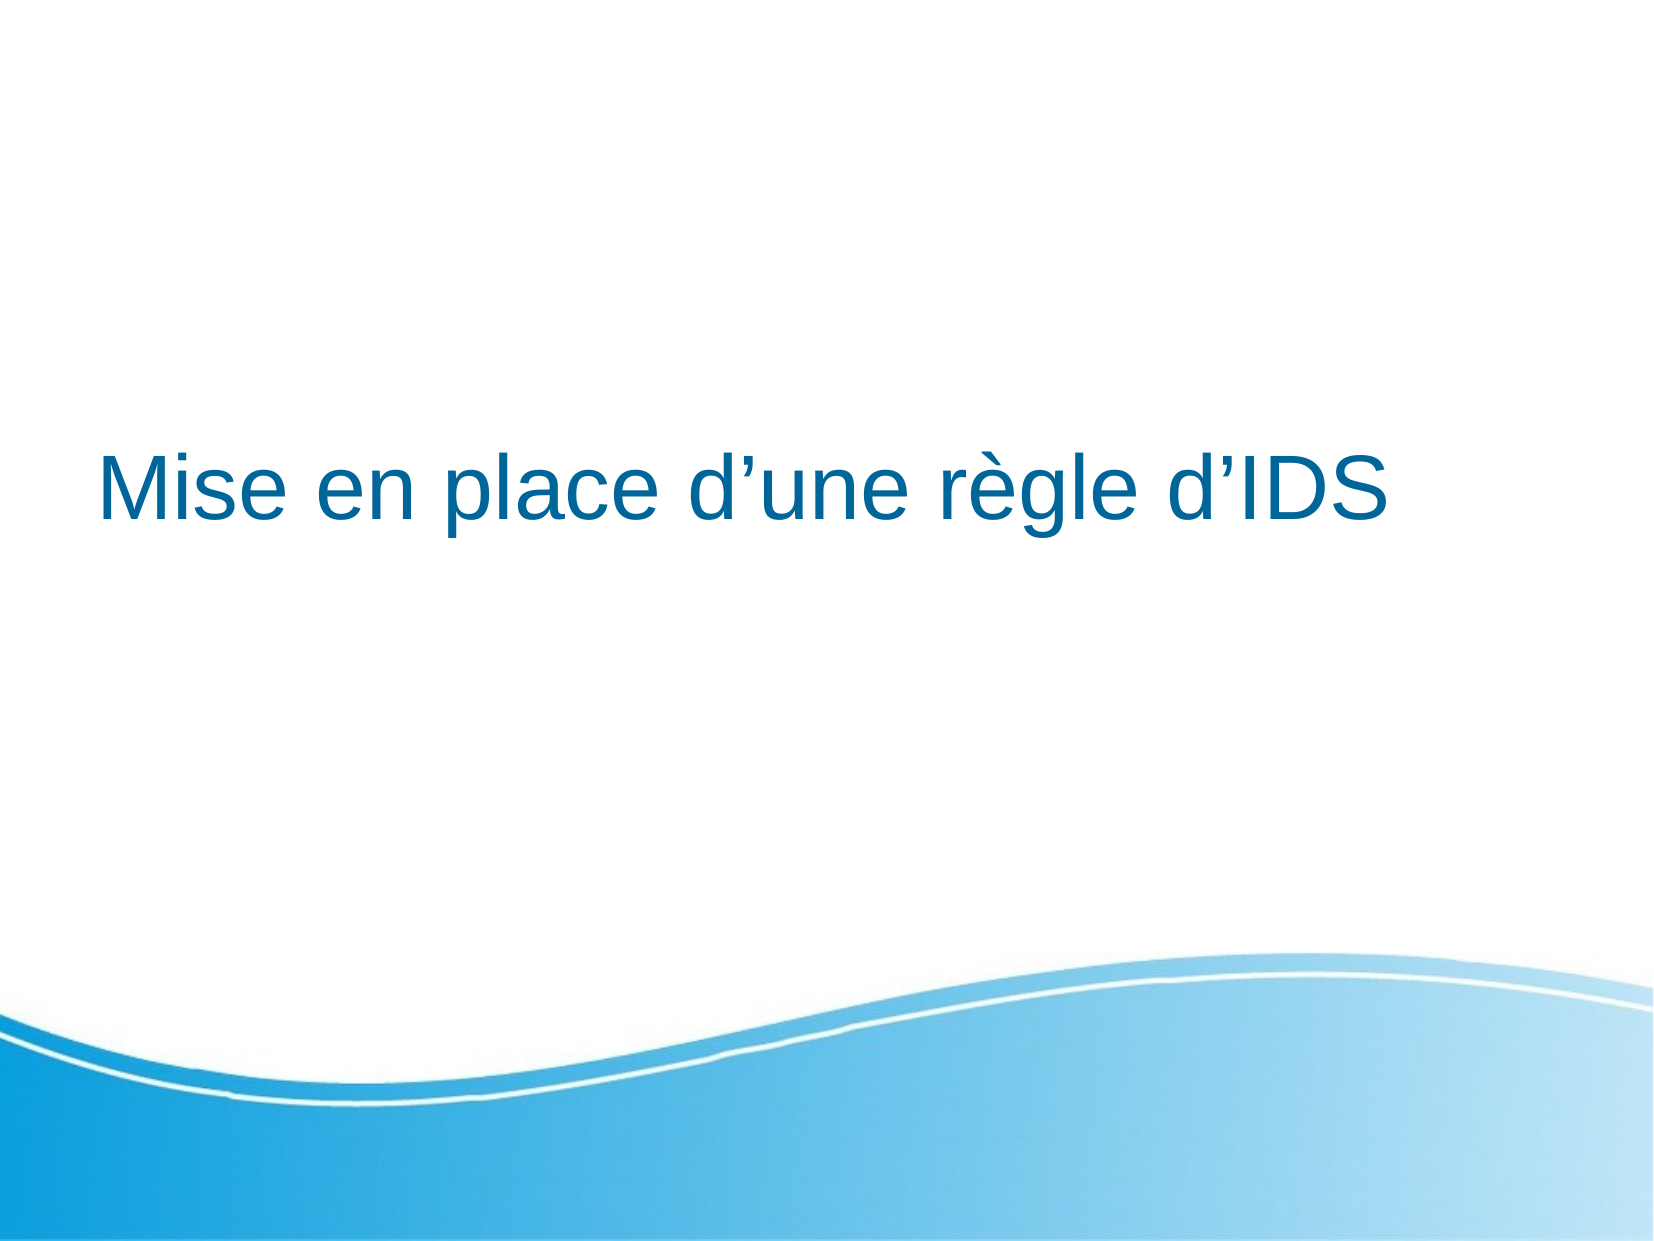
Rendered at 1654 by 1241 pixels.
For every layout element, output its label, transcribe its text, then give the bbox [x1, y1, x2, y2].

picture [0, 952, 1654, 1241]
title Mise en place d’une règle d’IDS [0, 384, 1489, 592]
